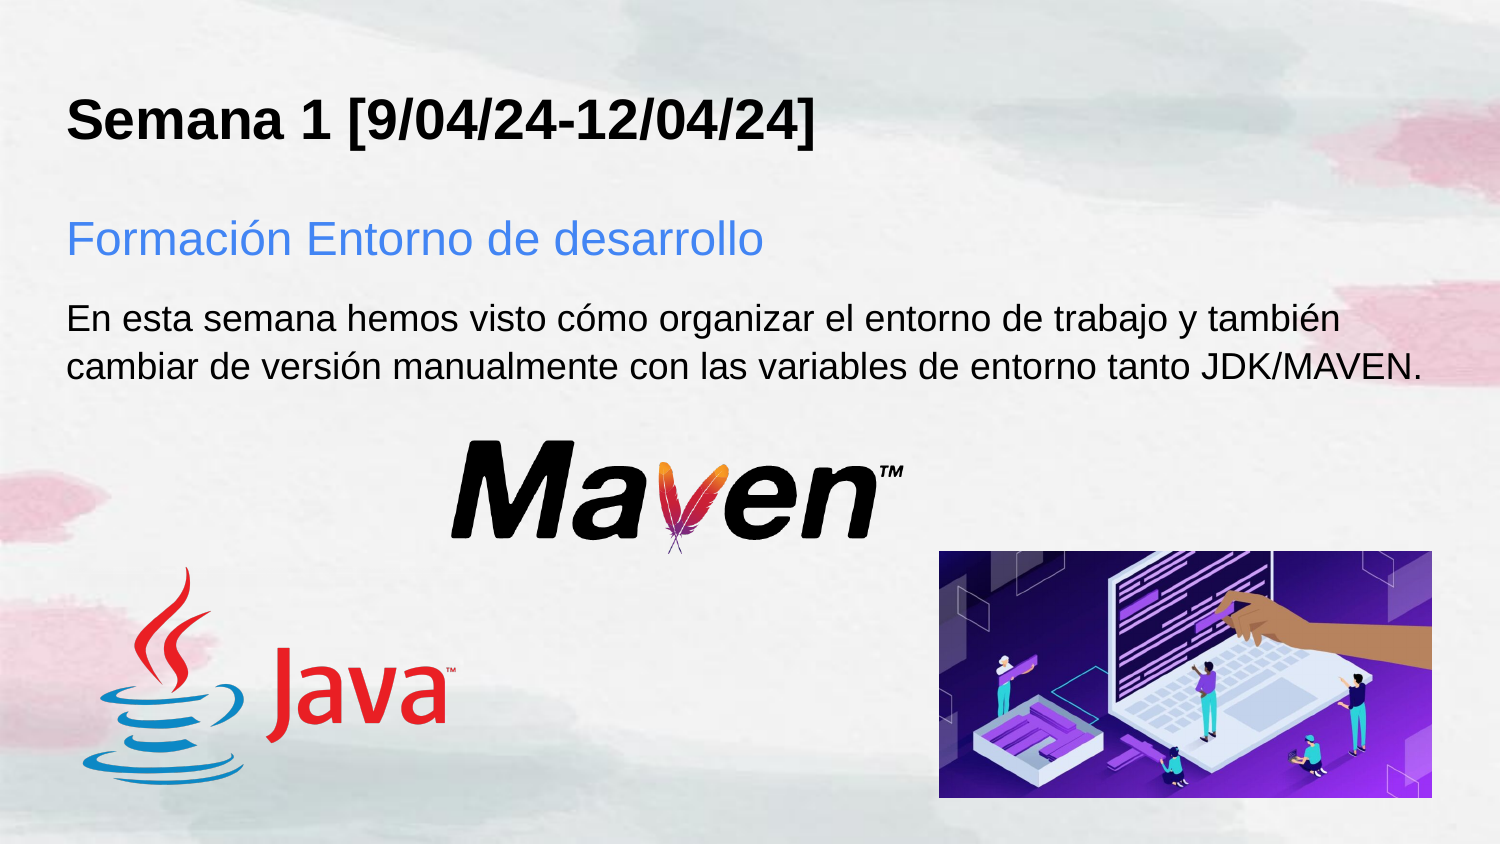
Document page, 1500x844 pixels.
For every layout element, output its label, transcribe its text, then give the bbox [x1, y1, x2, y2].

picture [0, 0, 1500, 844]
list Formación Entorno de desarrollo En esta semana hemos visto cómo organizar el entorno de trabajo y también cambiar de versión manualmente con las variables de entorno tanto JDK/MAVEN. [51, 189, 1449, 415]
title Semana 1 [9/04/24-12/04/24] [51, 72, 1449, 167]
